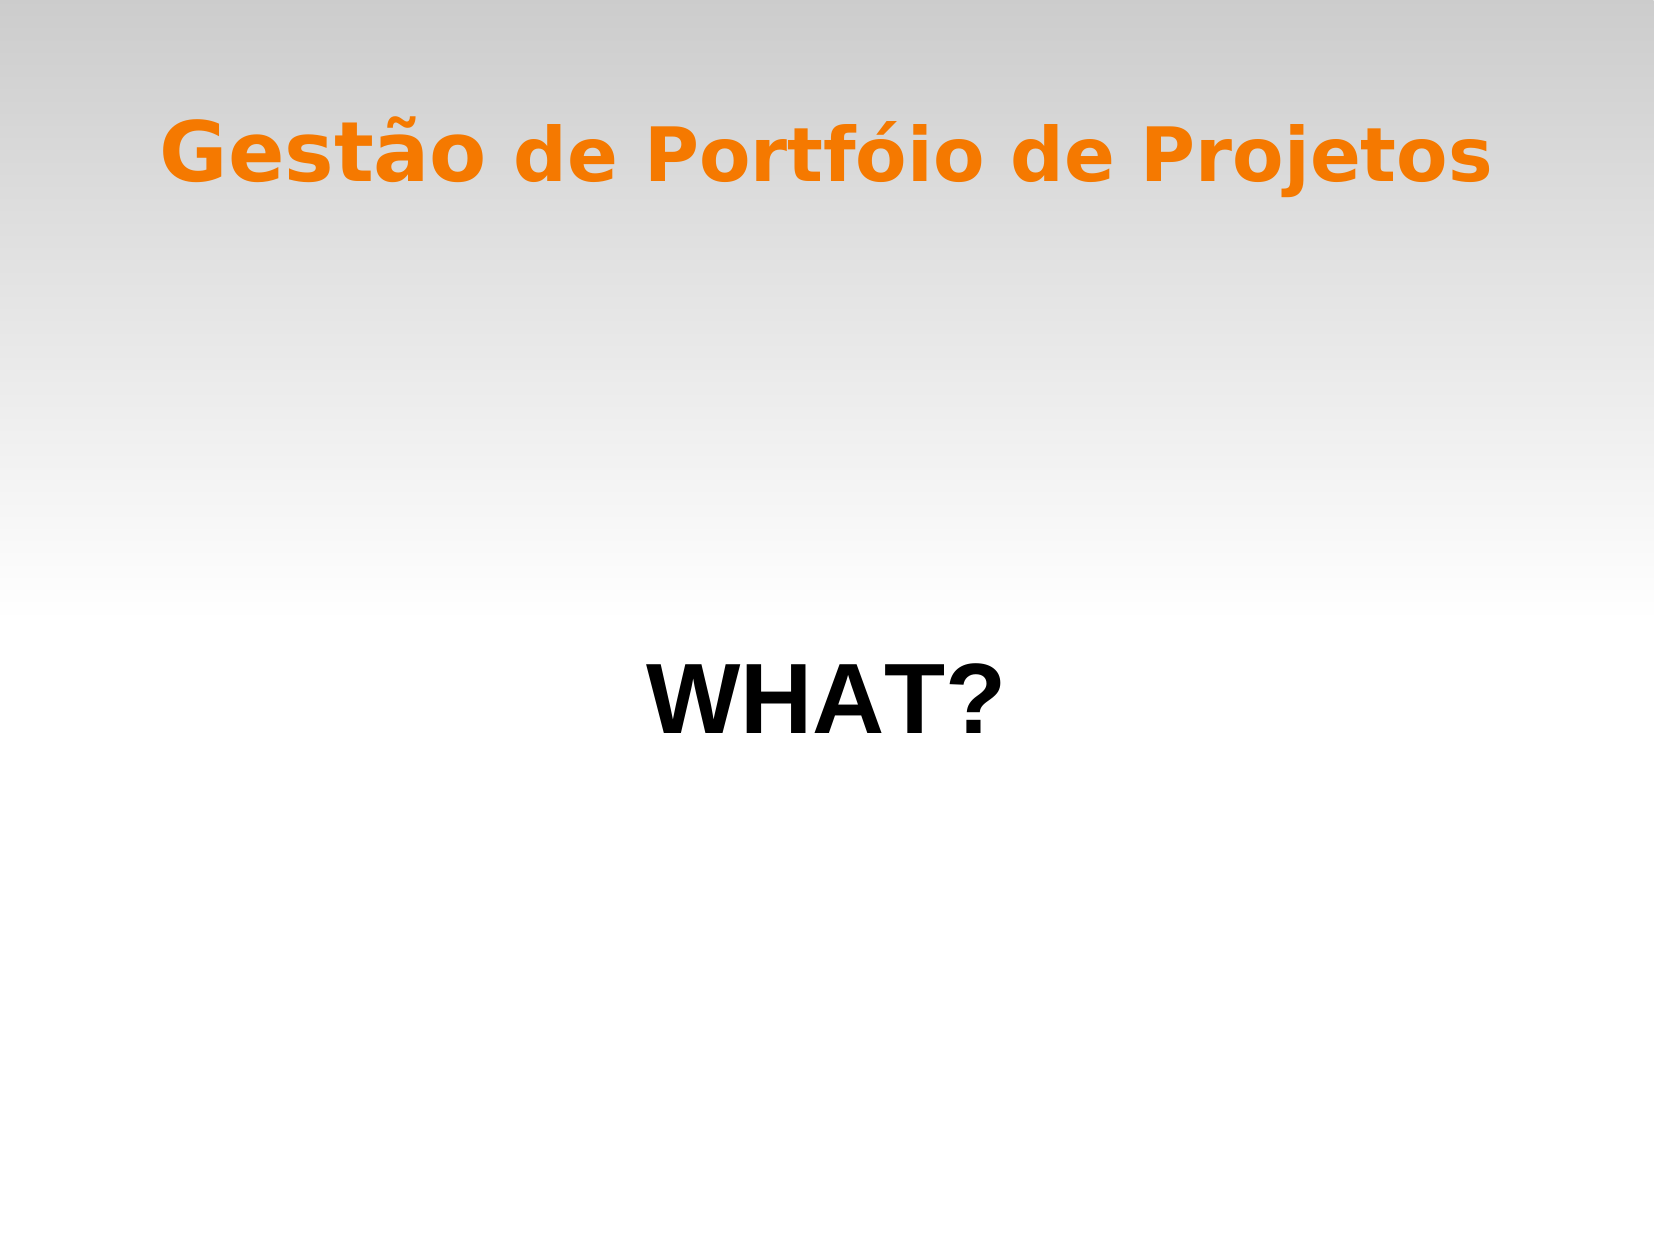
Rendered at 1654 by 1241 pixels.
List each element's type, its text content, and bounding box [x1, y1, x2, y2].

subtitle WHAT? [82, 290, 1571, 1109]
title Gestão de Portfóio de Projetos [82, 56, 1571, 250]
